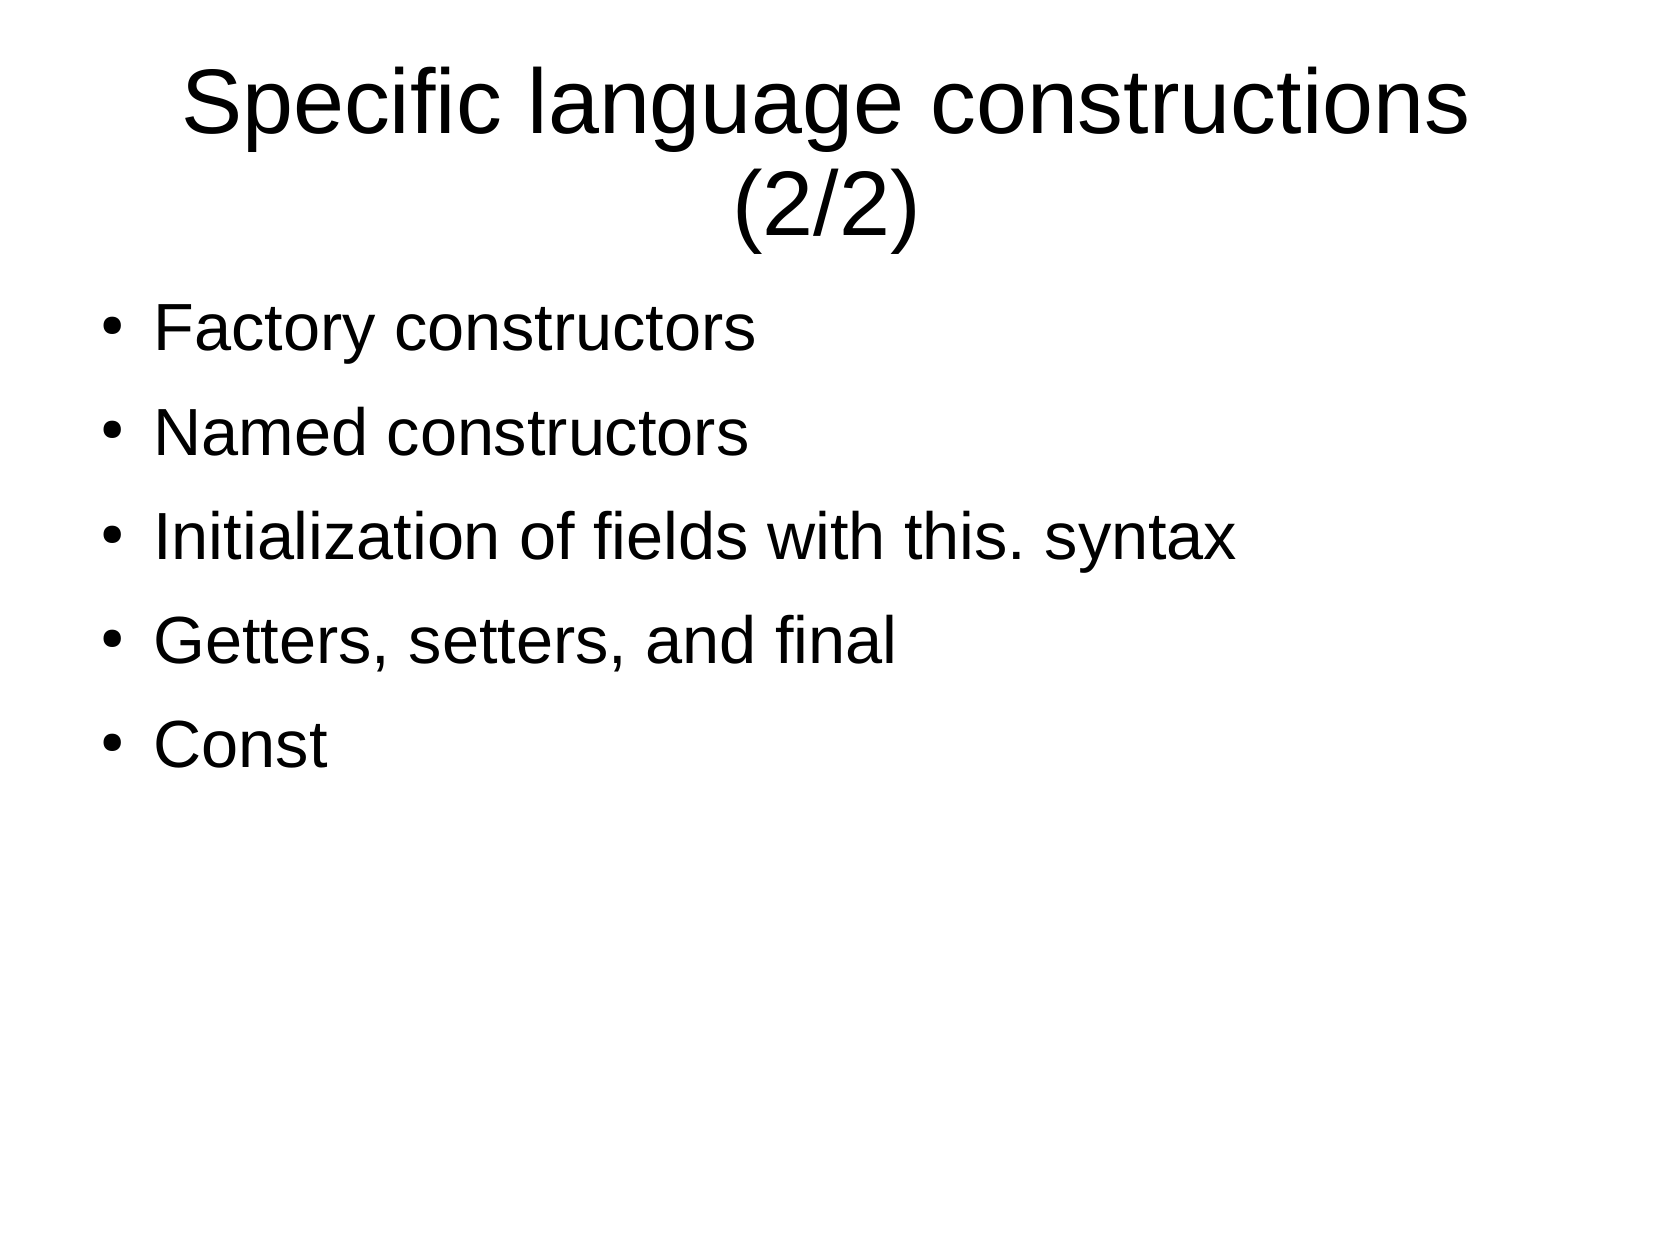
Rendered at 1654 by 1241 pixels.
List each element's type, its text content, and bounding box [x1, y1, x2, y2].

list Factory constructors Named constructors Initialization of fields with this. syntax Getters, setters, and final Const [82, 290, 1571, 1010]
title Specific language constructions (2/2) [82, 49, 1571, 257]
